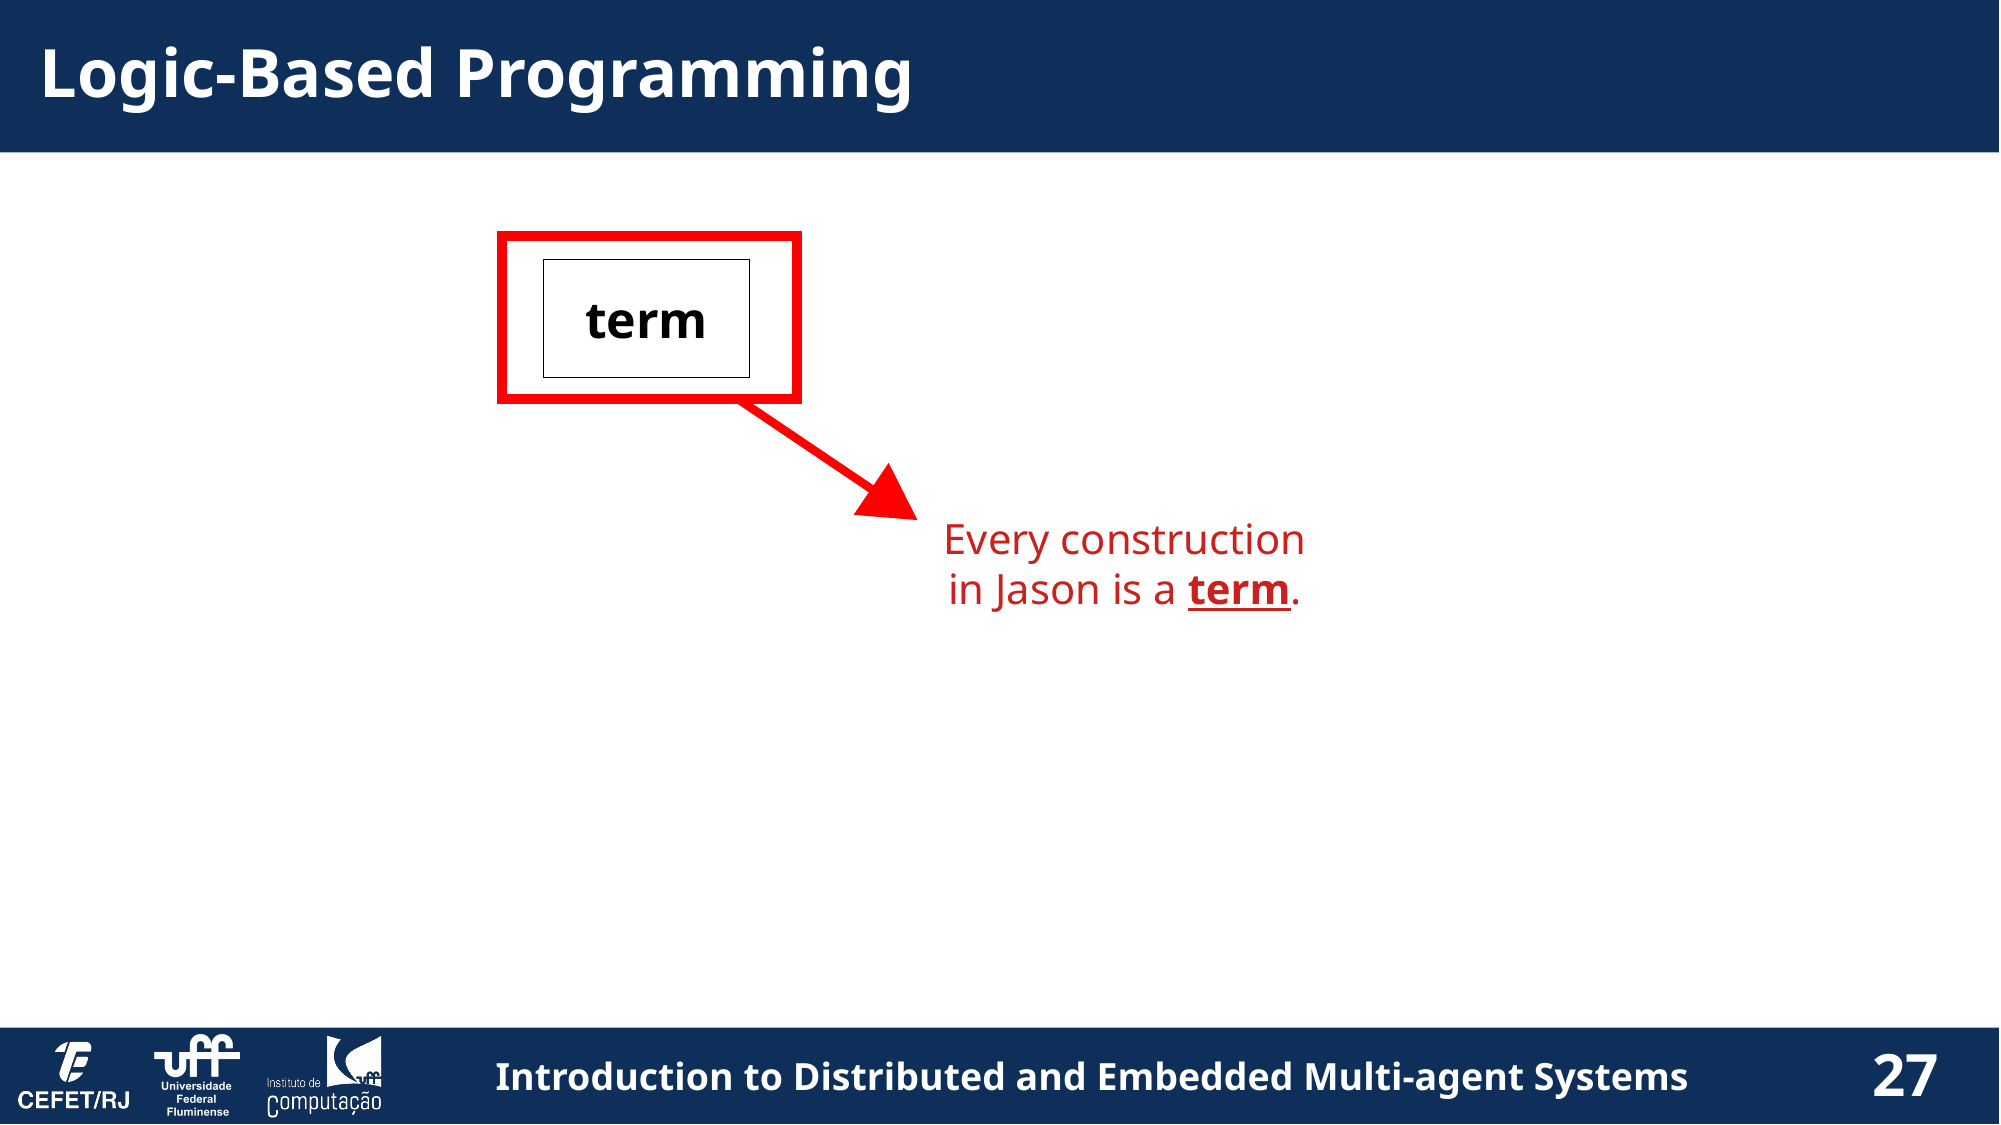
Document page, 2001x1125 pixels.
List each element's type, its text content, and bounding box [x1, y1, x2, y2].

text_box Every construction in Jason is a term. [906, 505, 1344, 621]
text_box Logic-Based Programming [25, 23, 1999, 119]
text_box [733, 394, 918, 521]
picture [265, 1033, 383, 1118]
picture [18, 1021, 129, 1125]
picture [153, 1033, 241, 1121]
text_box term [543, 259, 750, 378]
